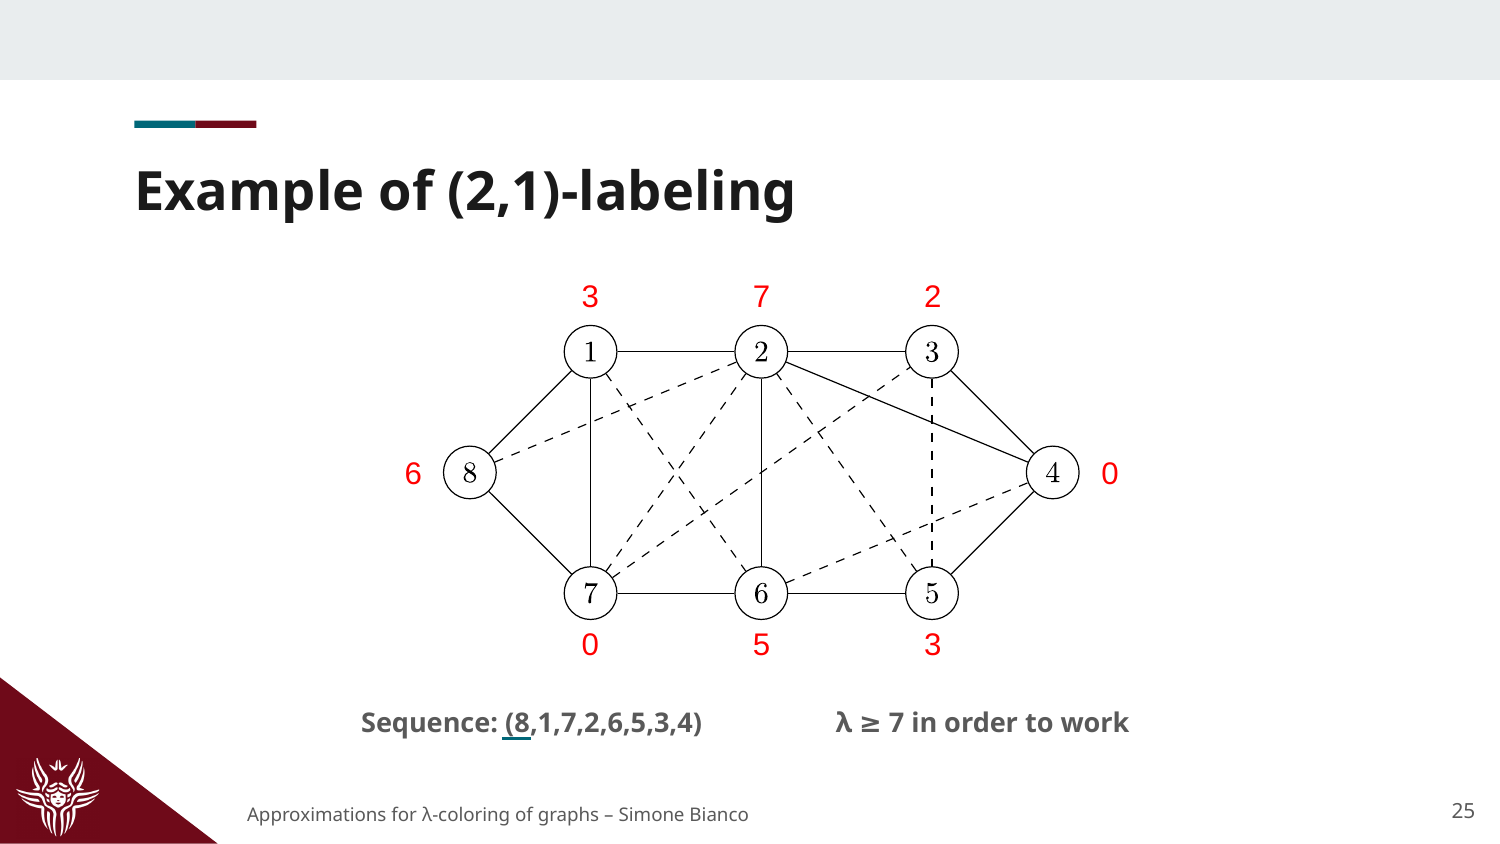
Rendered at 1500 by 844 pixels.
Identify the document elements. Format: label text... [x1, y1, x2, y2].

text_box 0 [1086, 448, 1134, 499]
text_box 2 [909, 271, 957, 322]
text_box 3 [909, 620, 957, 670]
text_box 0 [566, 620, 614, 670]
text_box 7 [738, 271, 786, 322]
text_box Approximations for λ-coloring of graphs – Simone Bianco [232, 783, 1193, 839]
text_box 3 [566, 271, 614, 322]
text_box Sequence: (8,1,7,2,6,5,3,4) [295, 696, 768, 756]
slide_number <number> [1400, 779, 1491, 844]
title Example of (2,1)-labeling [119, 141, 1381, 230]
picture [16, 758, 100, 839]
picture [442, 324, 1080, 621]
text_box λ ≥ 7 in order to work [820, 696, 1294, 756]
text_box 5 [738, 620, 786, 670]
text_box 6 [389, 448, 437, 499]
